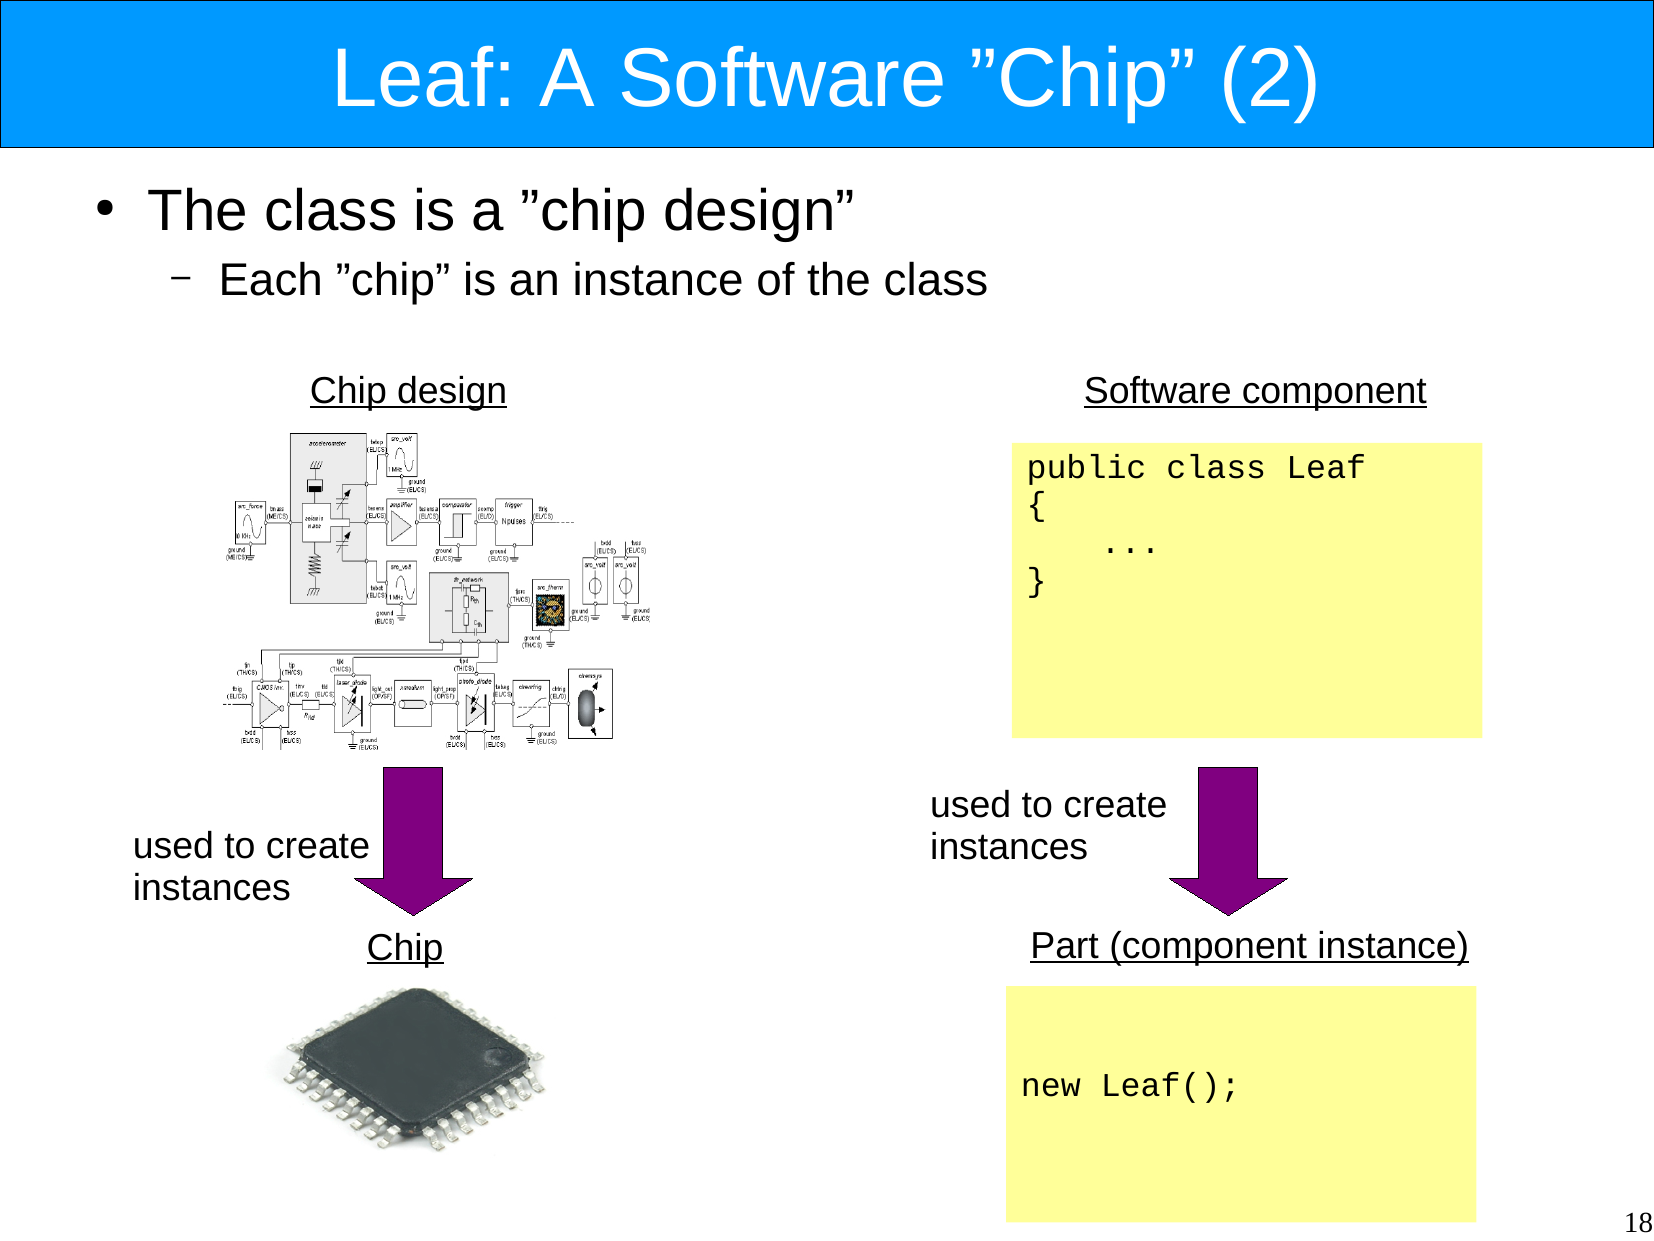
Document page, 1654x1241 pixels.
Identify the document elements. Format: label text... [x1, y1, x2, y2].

text_box Part (component instance) [1015, 917, 1485, 975]
text_box new Leaf(); [1006, 986, 1477, 1223]
text_box used to create instances [118, 817, 385, 917]
text_box [1169, 767, 1288, 916]
text_box Chip design [295, 362, 523, 420]
picture [236, 916, 591, 1223]
text_box used to create instances [915, 775, 1183, 875]
title Leaf: A Software ”Chip” (2) [82, 21, 1571, 135]
picture [222, 433, 650, 751]
text_box [383, 767, 473, 916]
text_box public class Leaf { ... } [1011, 442, 1483, 739]
text_box Chip [351, 918, 459, 976]
list The class is a ”chip design” Each ”chip” is an instance of the class [76, 177, 1565, 1196]
text_box Software component [1068, 362, 1442, 420]
